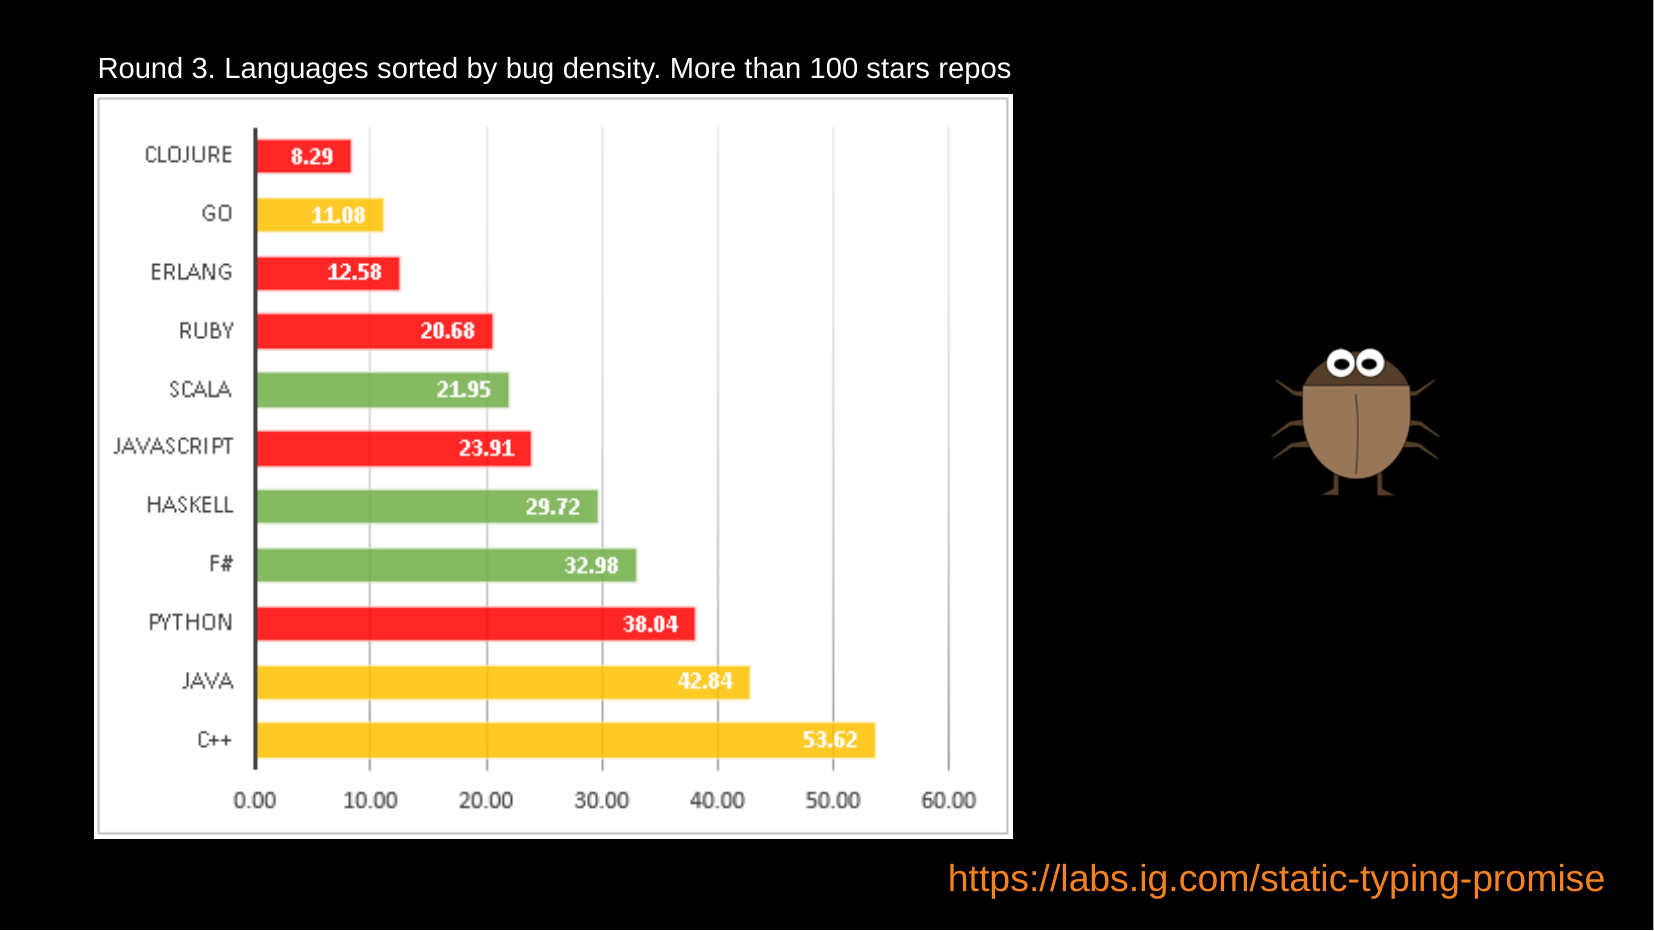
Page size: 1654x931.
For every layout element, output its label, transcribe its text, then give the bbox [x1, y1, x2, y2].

text_box Round 3. Languages sorted by bug density. More than 100 stars repos [82, 44, 1037, 178]
text_box https://labs.ig.com/static-typing-promise [933, 850, 1654, 921]
picture [1270, 325, 1441, 497]
picture [94, 178, 1013, 839]
